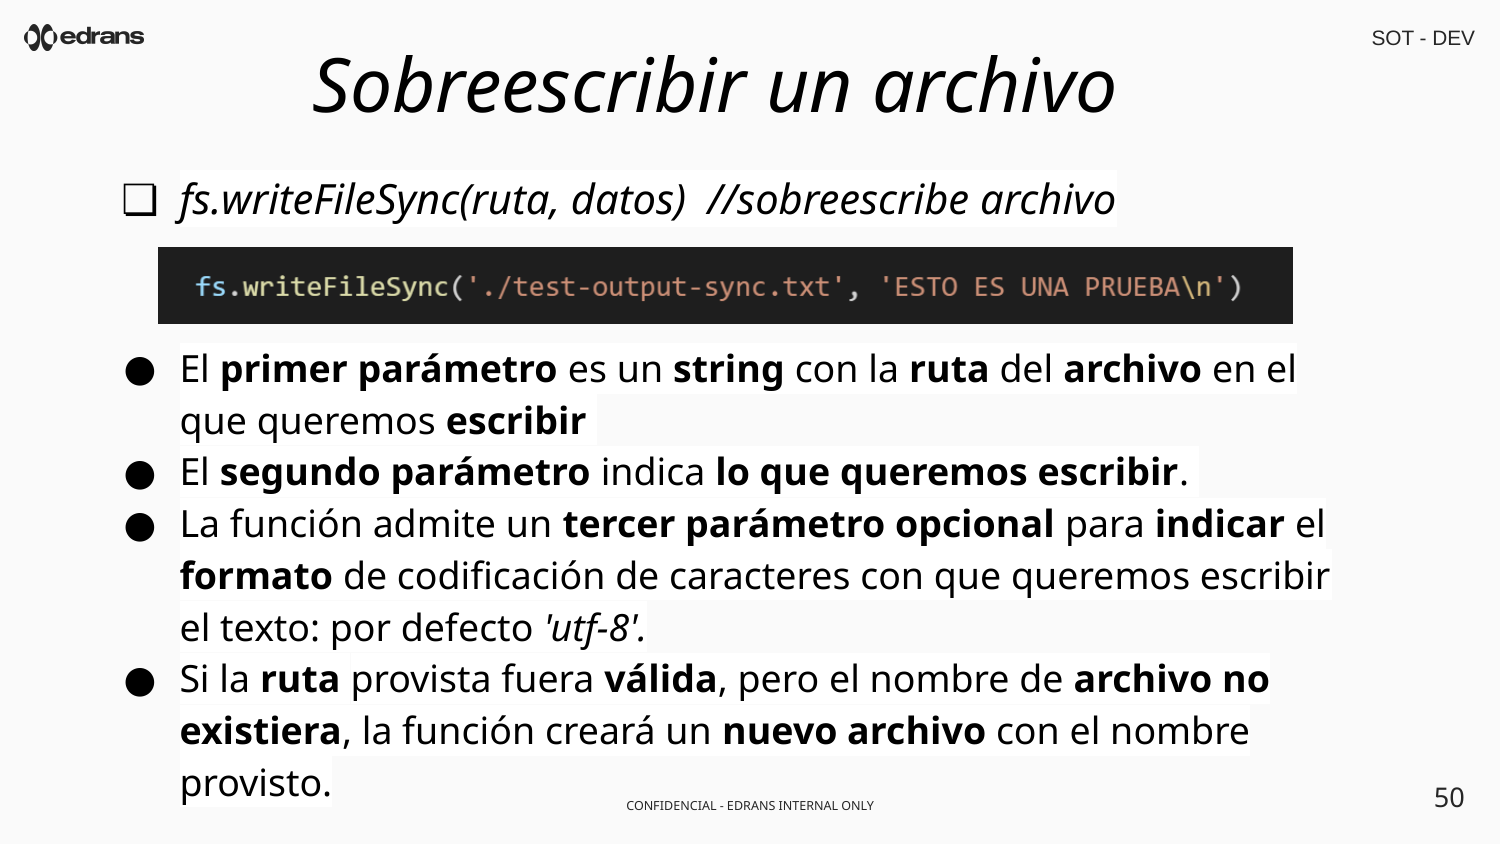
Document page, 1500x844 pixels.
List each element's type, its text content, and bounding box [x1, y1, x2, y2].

slide_number <número> [1389, 764, 1480, 830]
text_box fs.writeFileSync(ruta, datos) //sobreescribe archivo El primer parámetro es un string con la ruta del archivo en el que queremos escribir El segundo parámetro indica lo que queremos escribir. La función admite un tercer parámetro opcional para indicar el formato de codificación de caracteres con que queremos escribir el texto: por defecto 'utf-8'. Si la ruta provista fuera válida, pero el nombre de archivo no existiera, la función creará un nuevo archivo con el nombre provisto. [89, 150, 1375, 752]
text_box Sobreescribir un archivo [116, 22, 1314, 148]
picture [158, 247, 1293, 324]
text_box CONFIDENCIAL - EDRANS INTERNAL ONLY [613, 797, 887, 814]
picture [24, 24, 116, 51]
text_box SOT - DEV [1314, 24, 1475, 51]
